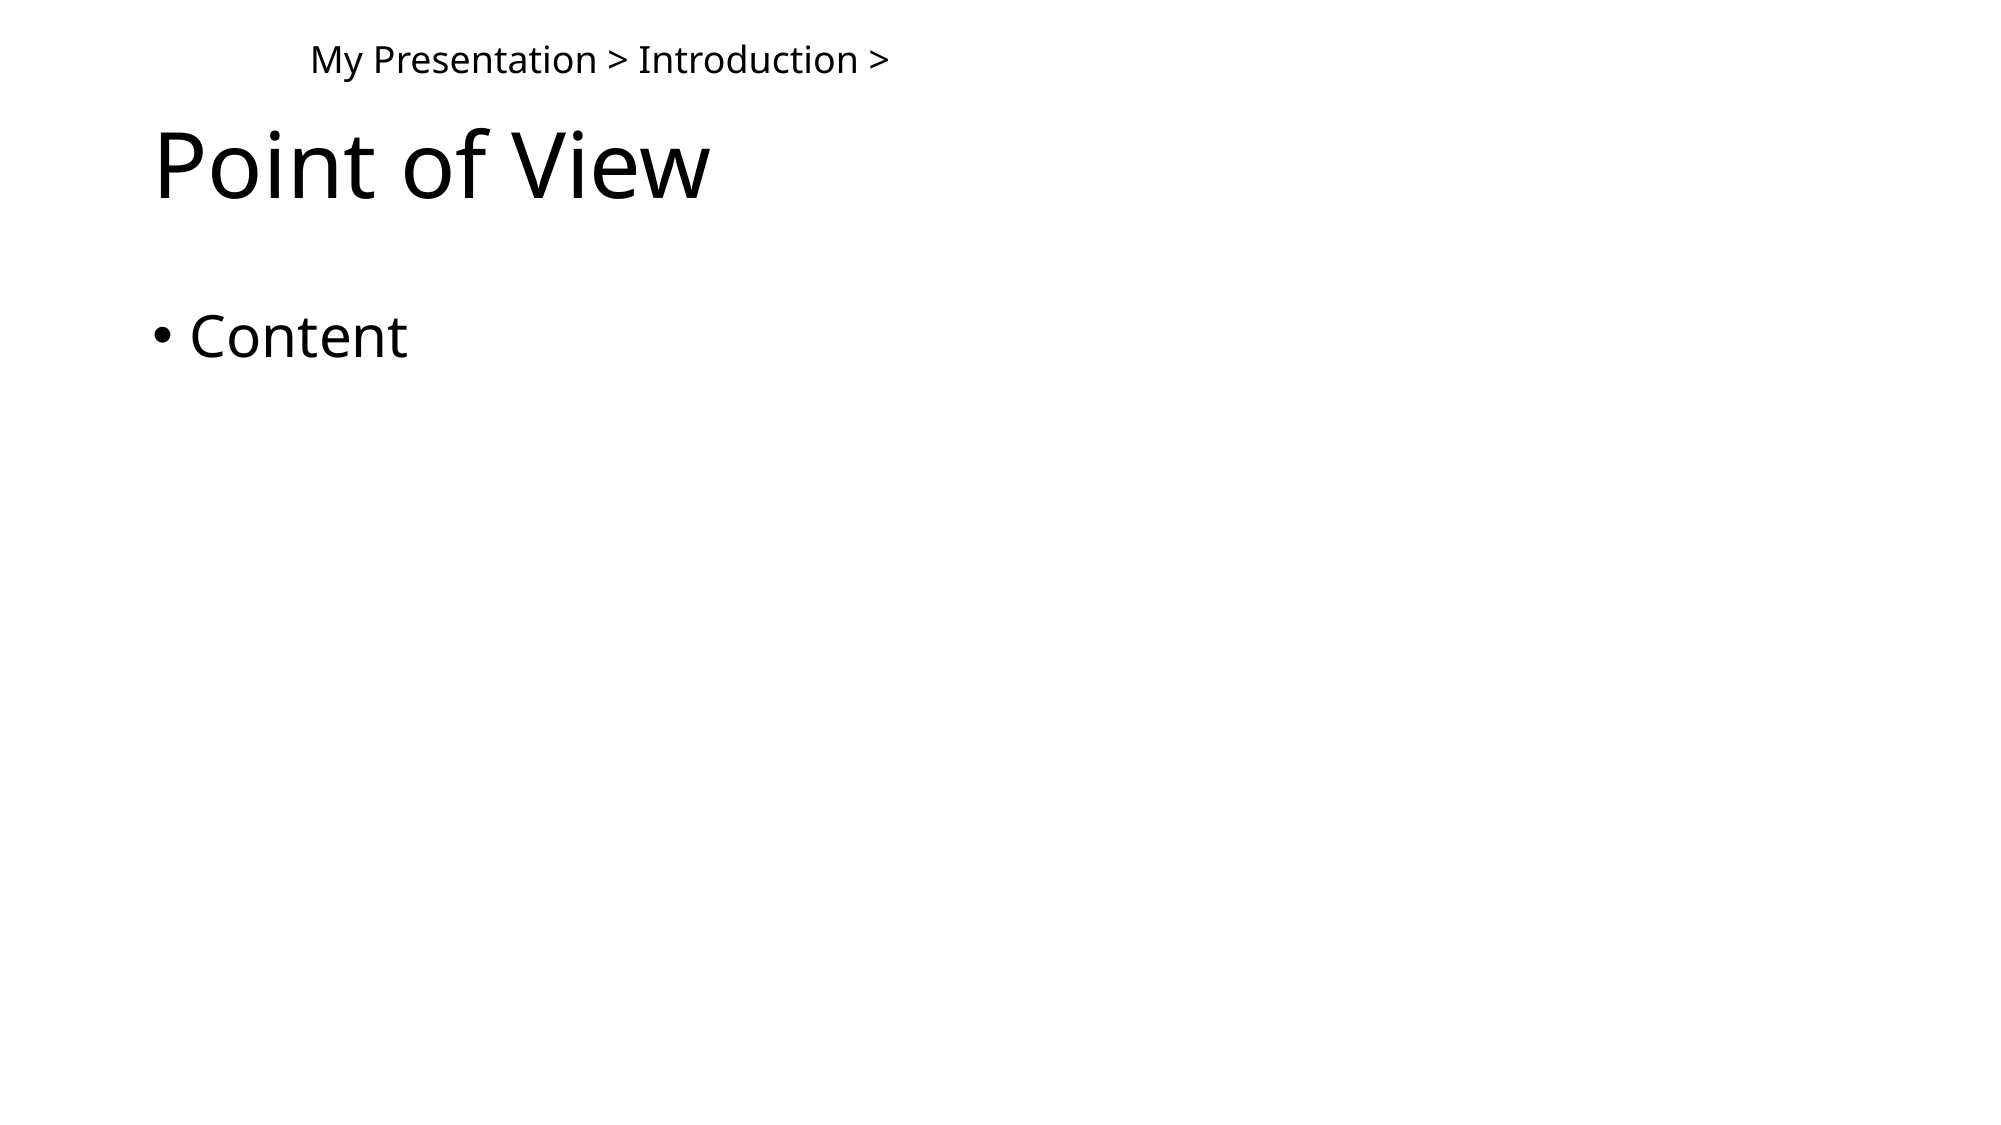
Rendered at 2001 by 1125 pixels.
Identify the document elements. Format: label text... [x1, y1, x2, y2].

title Point of View [137, 59, 1863, 278]
text_box My Presentation > Introduction > [295, 25, 876, 81]
list Content [137, 299, 1863, 1014]
